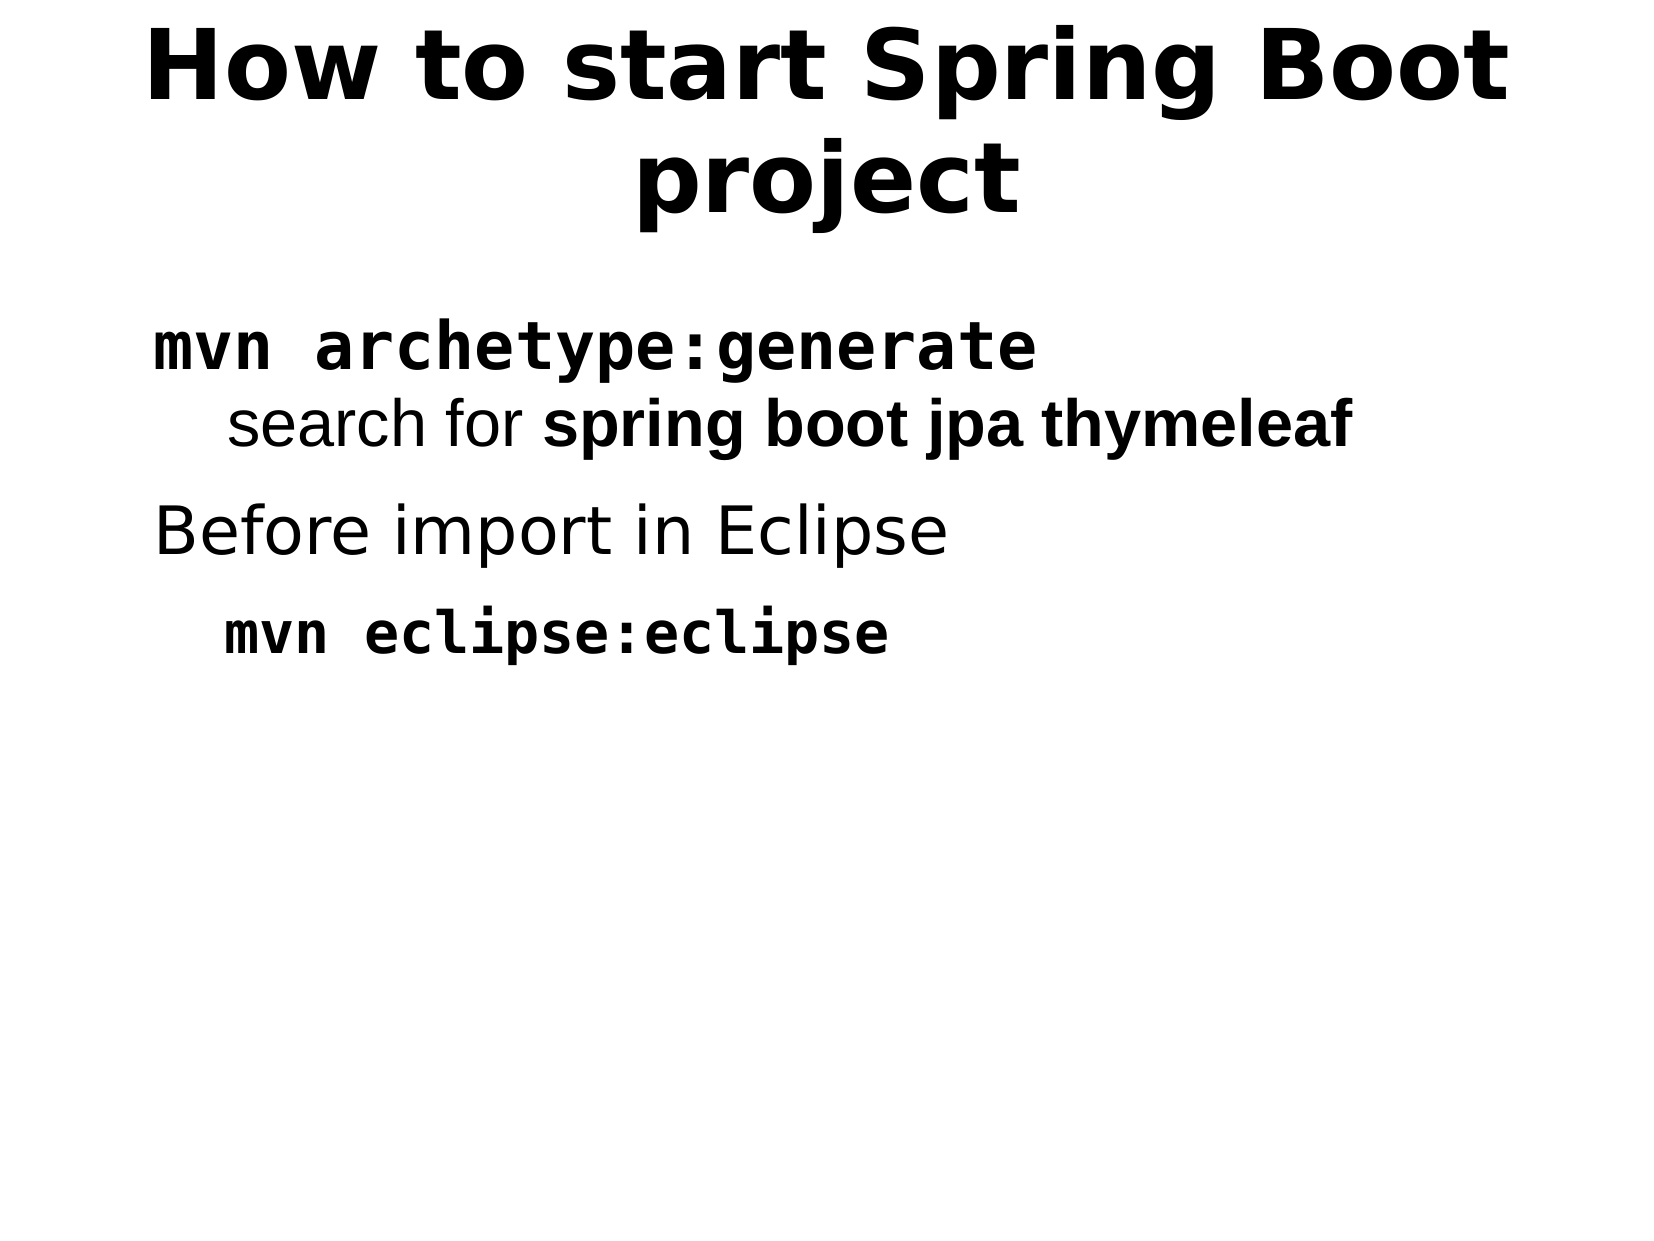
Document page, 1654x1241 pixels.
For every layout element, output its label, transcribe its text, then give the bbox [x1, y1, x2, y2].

title How to start Spring Boot project [82, 8, 1571, 236]
list mvn archetype:generate search for spring boot jpa thymeleaf Before import in Eclipse mvn eclipse:eclipse [82, 307, 1571, 1186]
